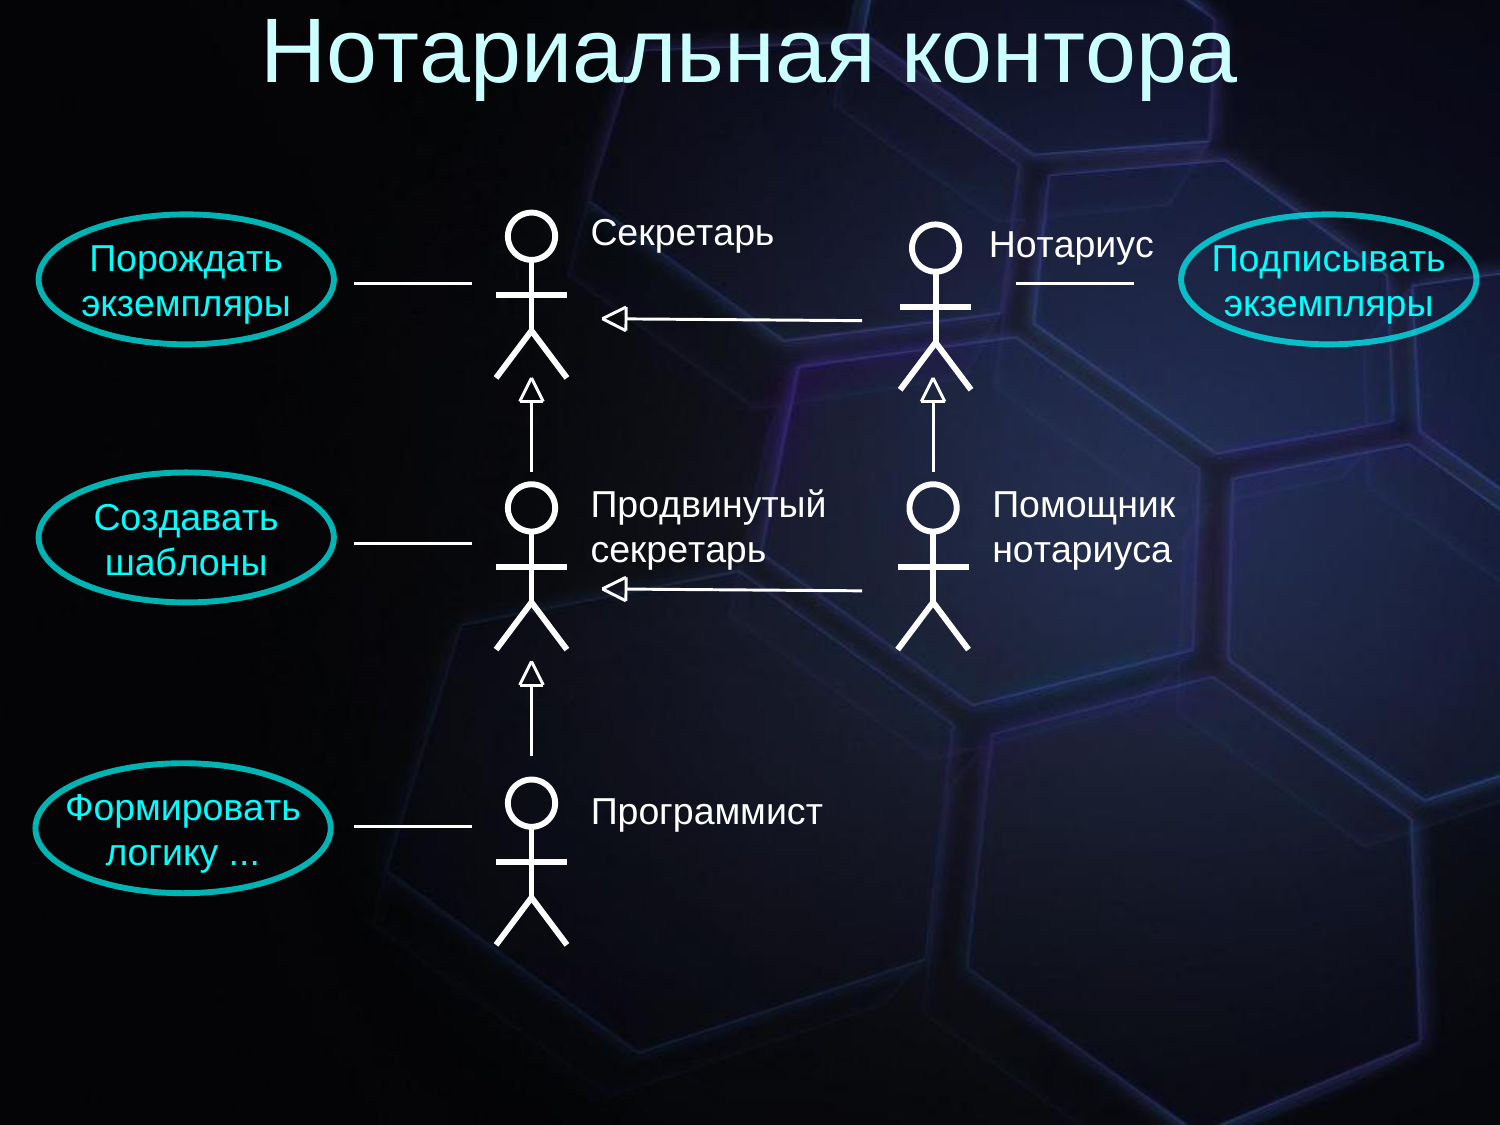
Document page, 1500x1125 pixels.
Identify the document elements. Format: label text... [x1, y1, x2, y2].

text_box Секретарь [575, 200, 790, 261]
text_box Порождать экземпляры [38, 214, 334, 345]
text_box Программист [576, 779, 838, 840]
text_box Продвинутый секретарь [575, 472, 842, 578]
title Нотариальная контора [75, 0, 1425, 109]
text_box Формировать логику ... [35, 763, 331, 894]
text_box Подписывать экземпляры [1181, 214, 1477, 345]
picture [0, 0, 1500, 1125]
text_box Нотариус [974, 212, 1169, 273]
text_box Создавать шаблоны [38, 472, 334, 603]
text_box Помощник нотариуса [977, 472, 1191, 578]
